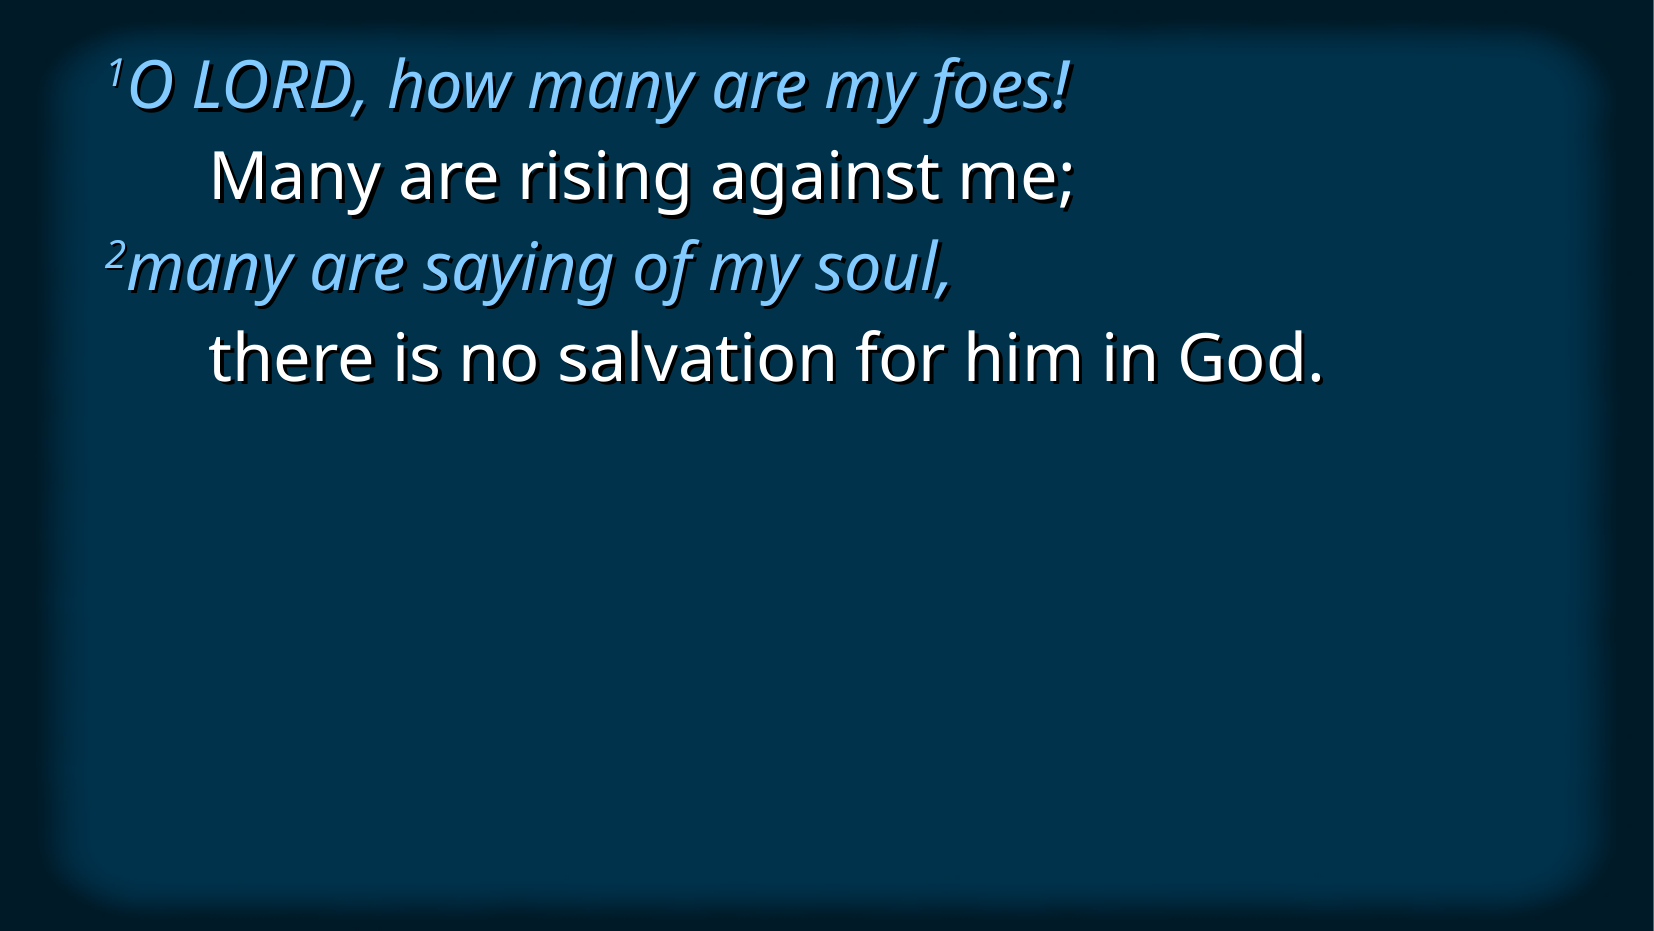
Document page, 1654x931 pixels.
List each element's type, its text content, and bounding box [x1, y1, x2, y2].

text_box 1O Lord, how many are my foes! Many are rising against me; 2many are saying of my soul, there is no salvation for him in God. [90, 30, 1561, 400]
picture [0, 0, 1654, 931]
